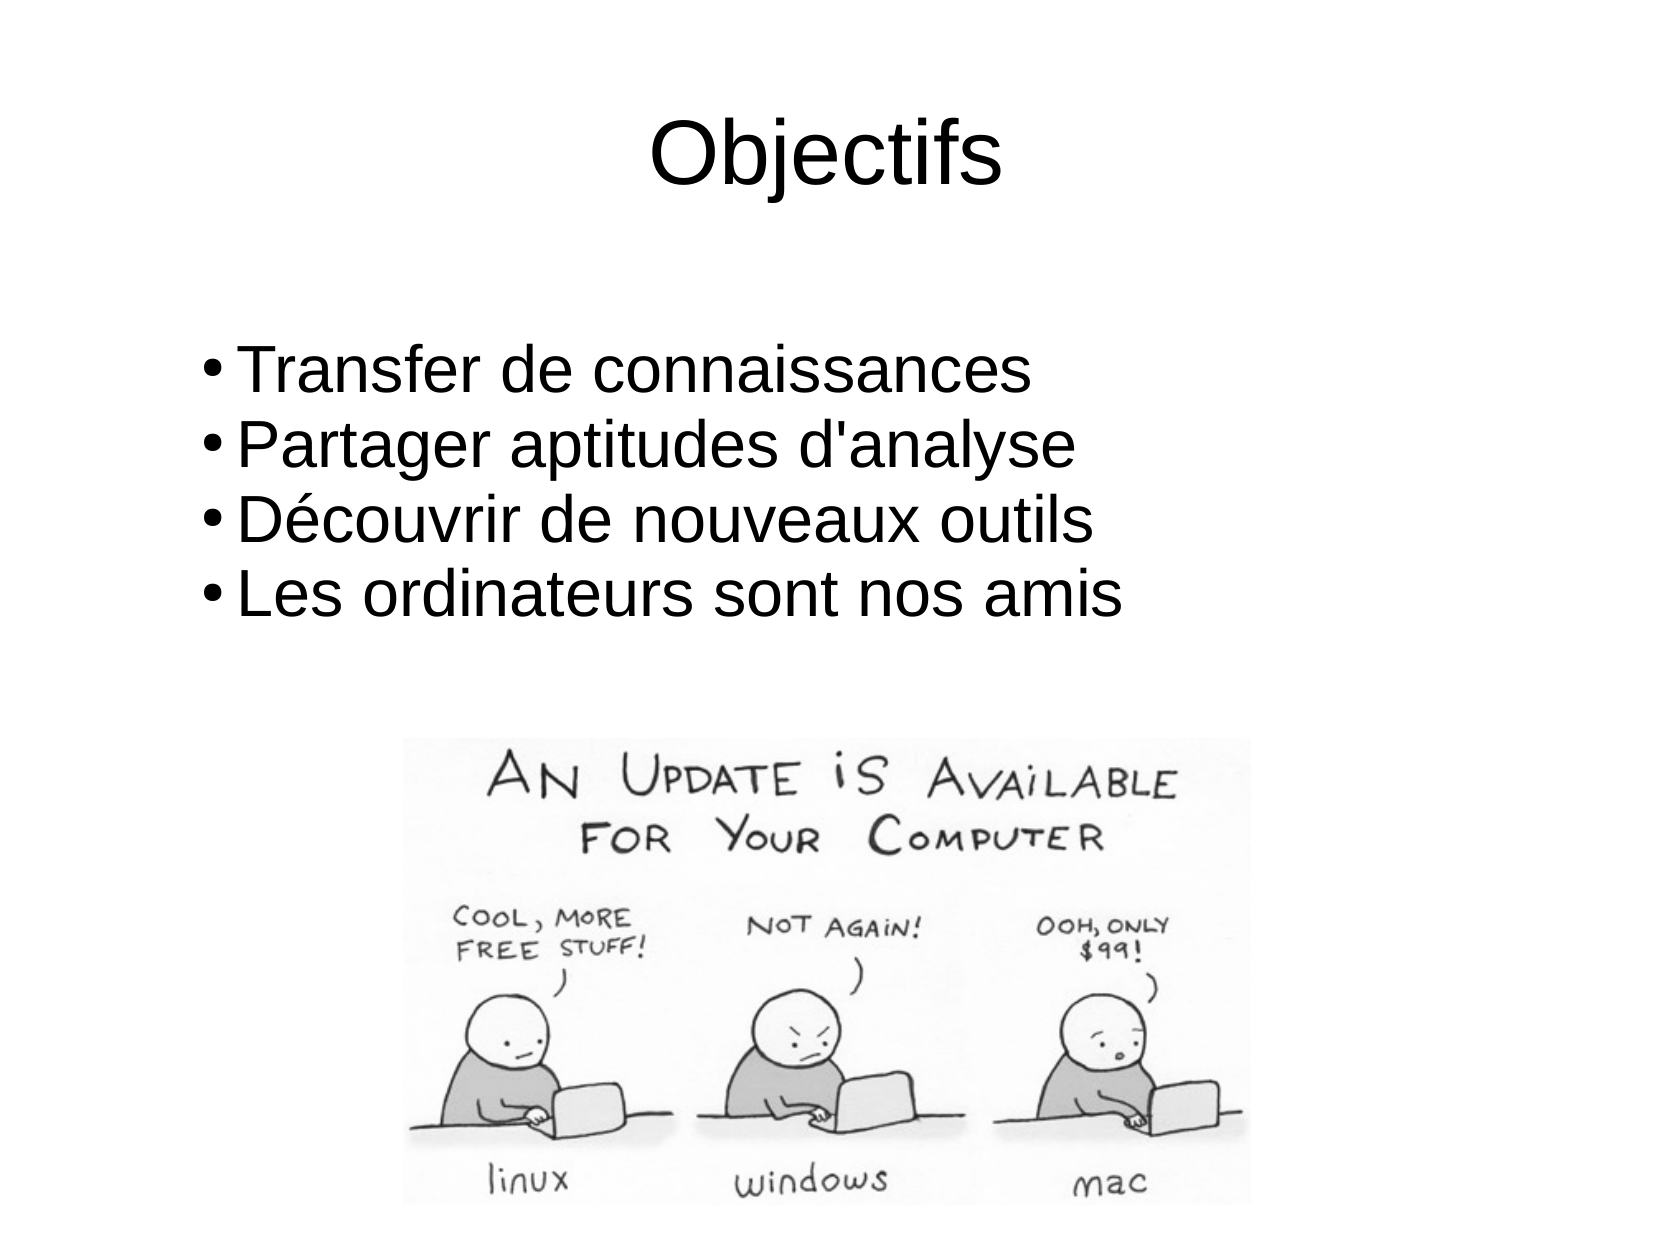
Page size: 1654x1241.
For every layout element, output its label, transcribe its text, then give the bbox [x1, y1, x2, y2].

title Objectifs [82, 49, 1571, 257]
picture [403, 738, 1251, 1205]
subtitle Transfer de connaissances Partager aptitudes d'analyse Découvrir de nouveaux outils Les ordinateurs sont nos amis [200, 290, 1465, 674]
